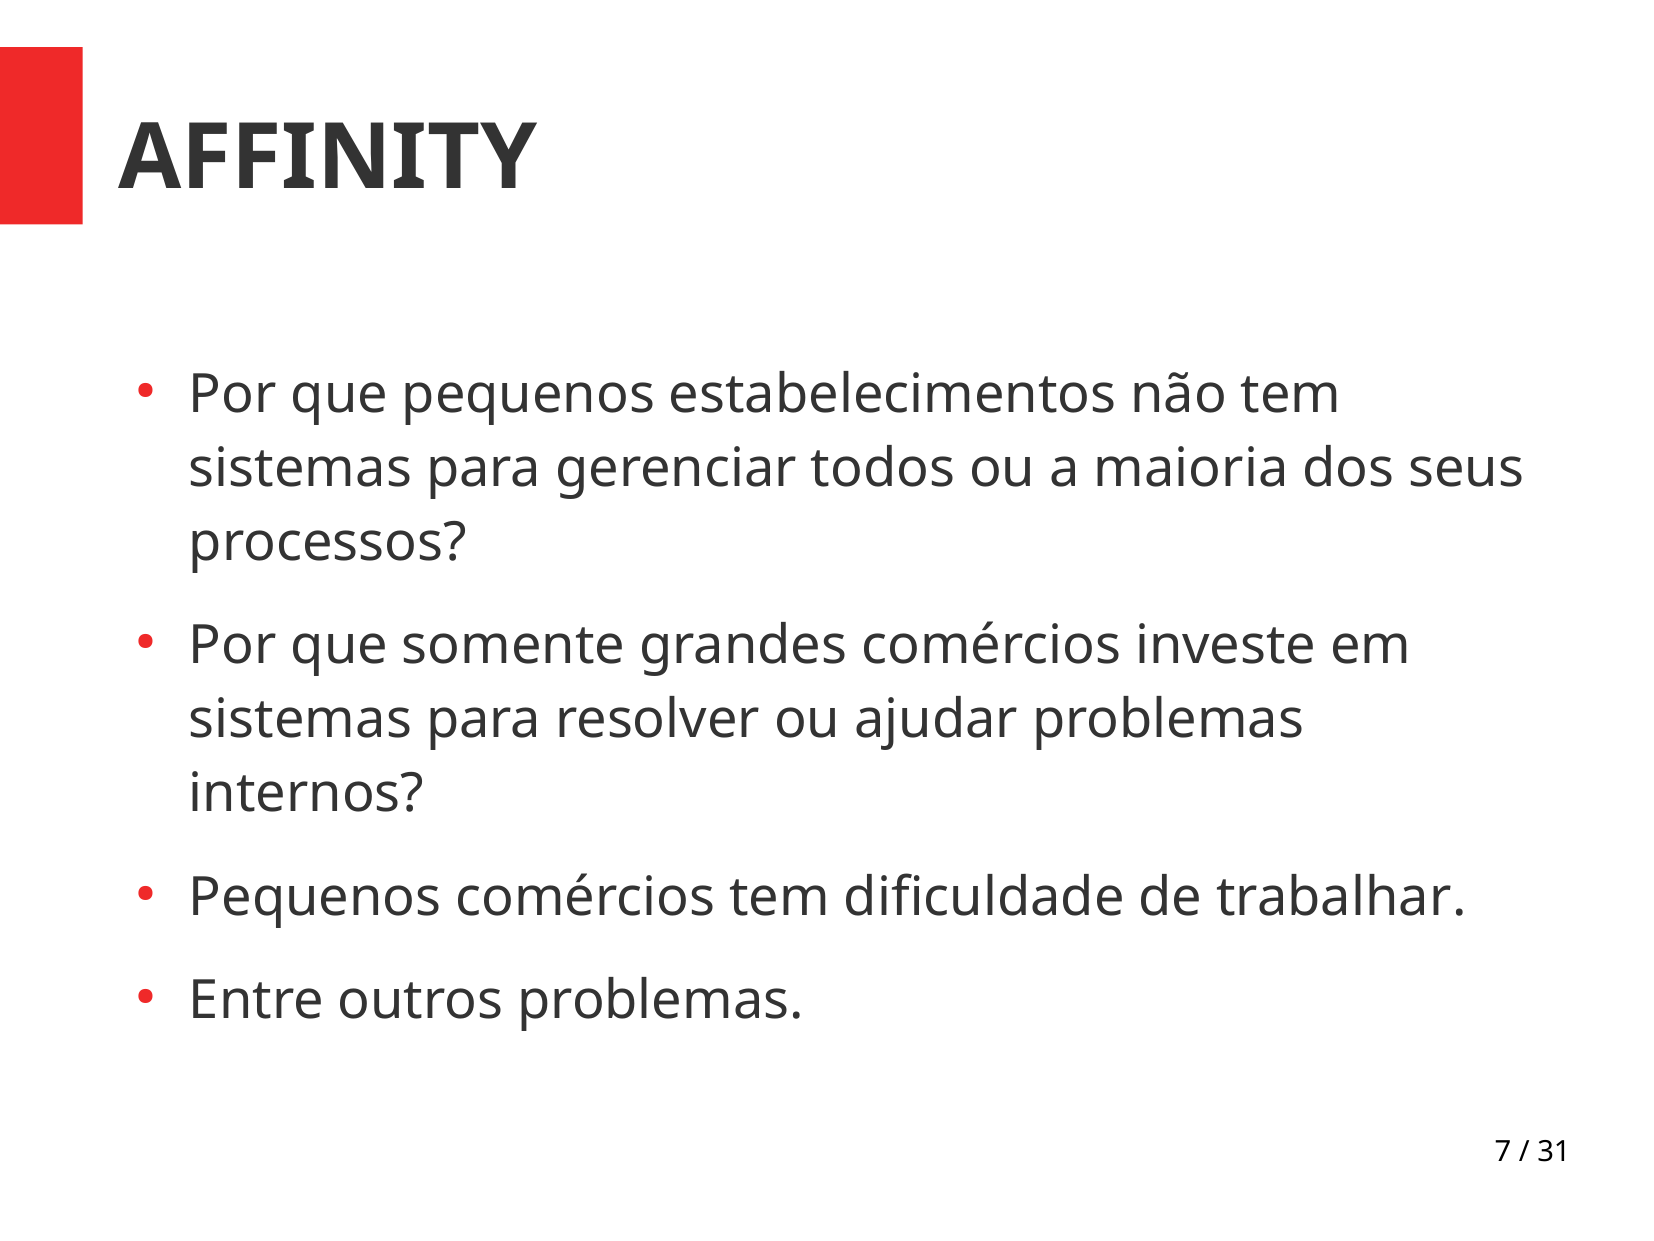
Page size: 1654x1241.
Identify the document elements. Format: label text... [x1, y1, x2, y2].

title AFFINITY [118, 49, 1571, 257]
list Por que pequenos estabelecimentos não tem sistemas para gerenciar todos ou a maioria dos seus processos? Por que somente grandes comércios investe em sistemas para resolver ou ajudar problemas internos? Pequenos comércios tem dificuldade de trabalhar. Entre outros problemas. [118, 354, 1536, 1074]
